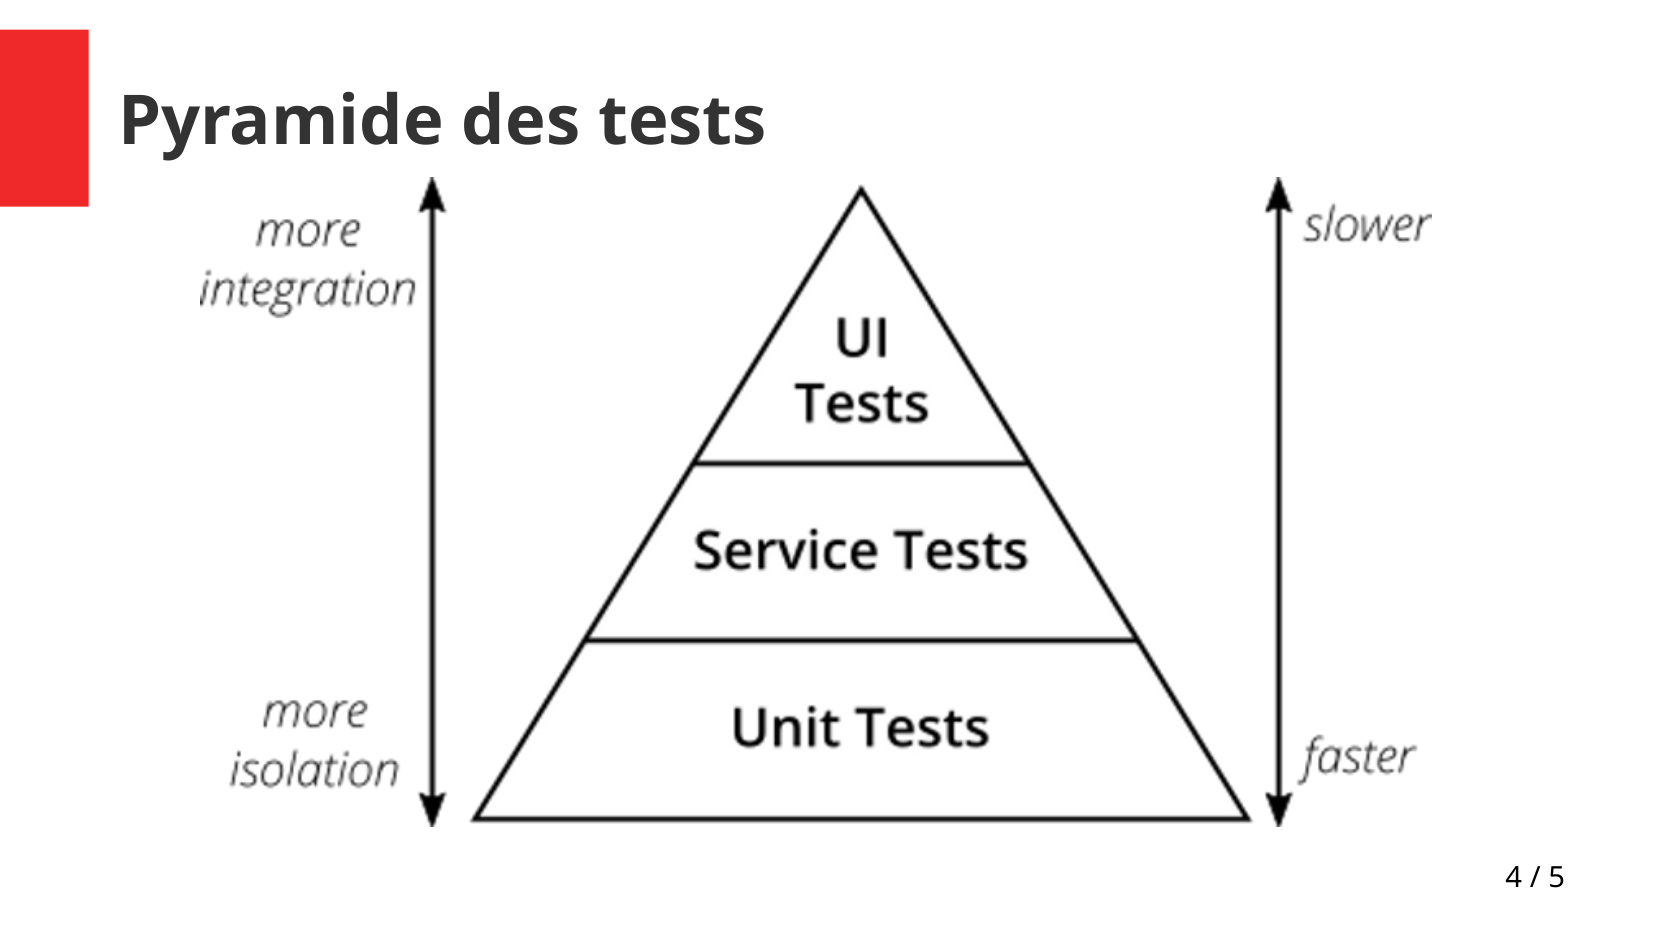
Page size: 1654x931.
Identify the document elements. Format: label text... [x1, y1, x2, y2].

picture [200, 177, 1432, 827]
title Pyramide des tests [118, 29, 1595, 207]
